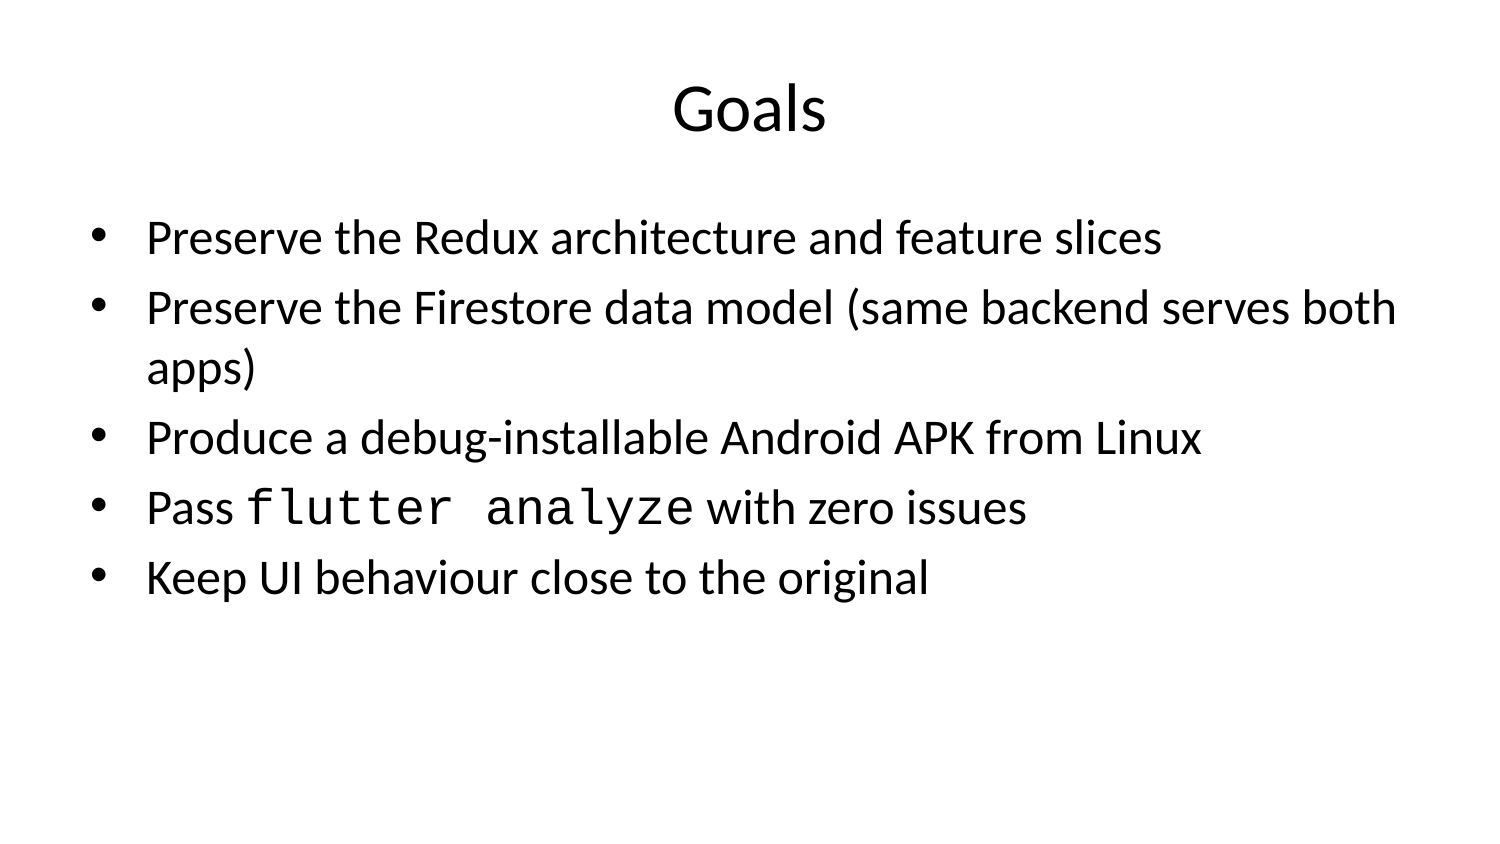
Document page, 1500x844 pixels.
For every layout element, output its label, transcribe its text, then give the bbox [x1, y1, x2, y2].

title Goals [75, 33, 1425, 175]
list Preserve the Redux architecture and feature slices Preserve the Firestore data model (same backend serves both apps) Produce a debug-installable Android APK from Linux Pass flutter analyze with zero issues Keep UI behaviour close to the original [75, 196, 1425, 754]
